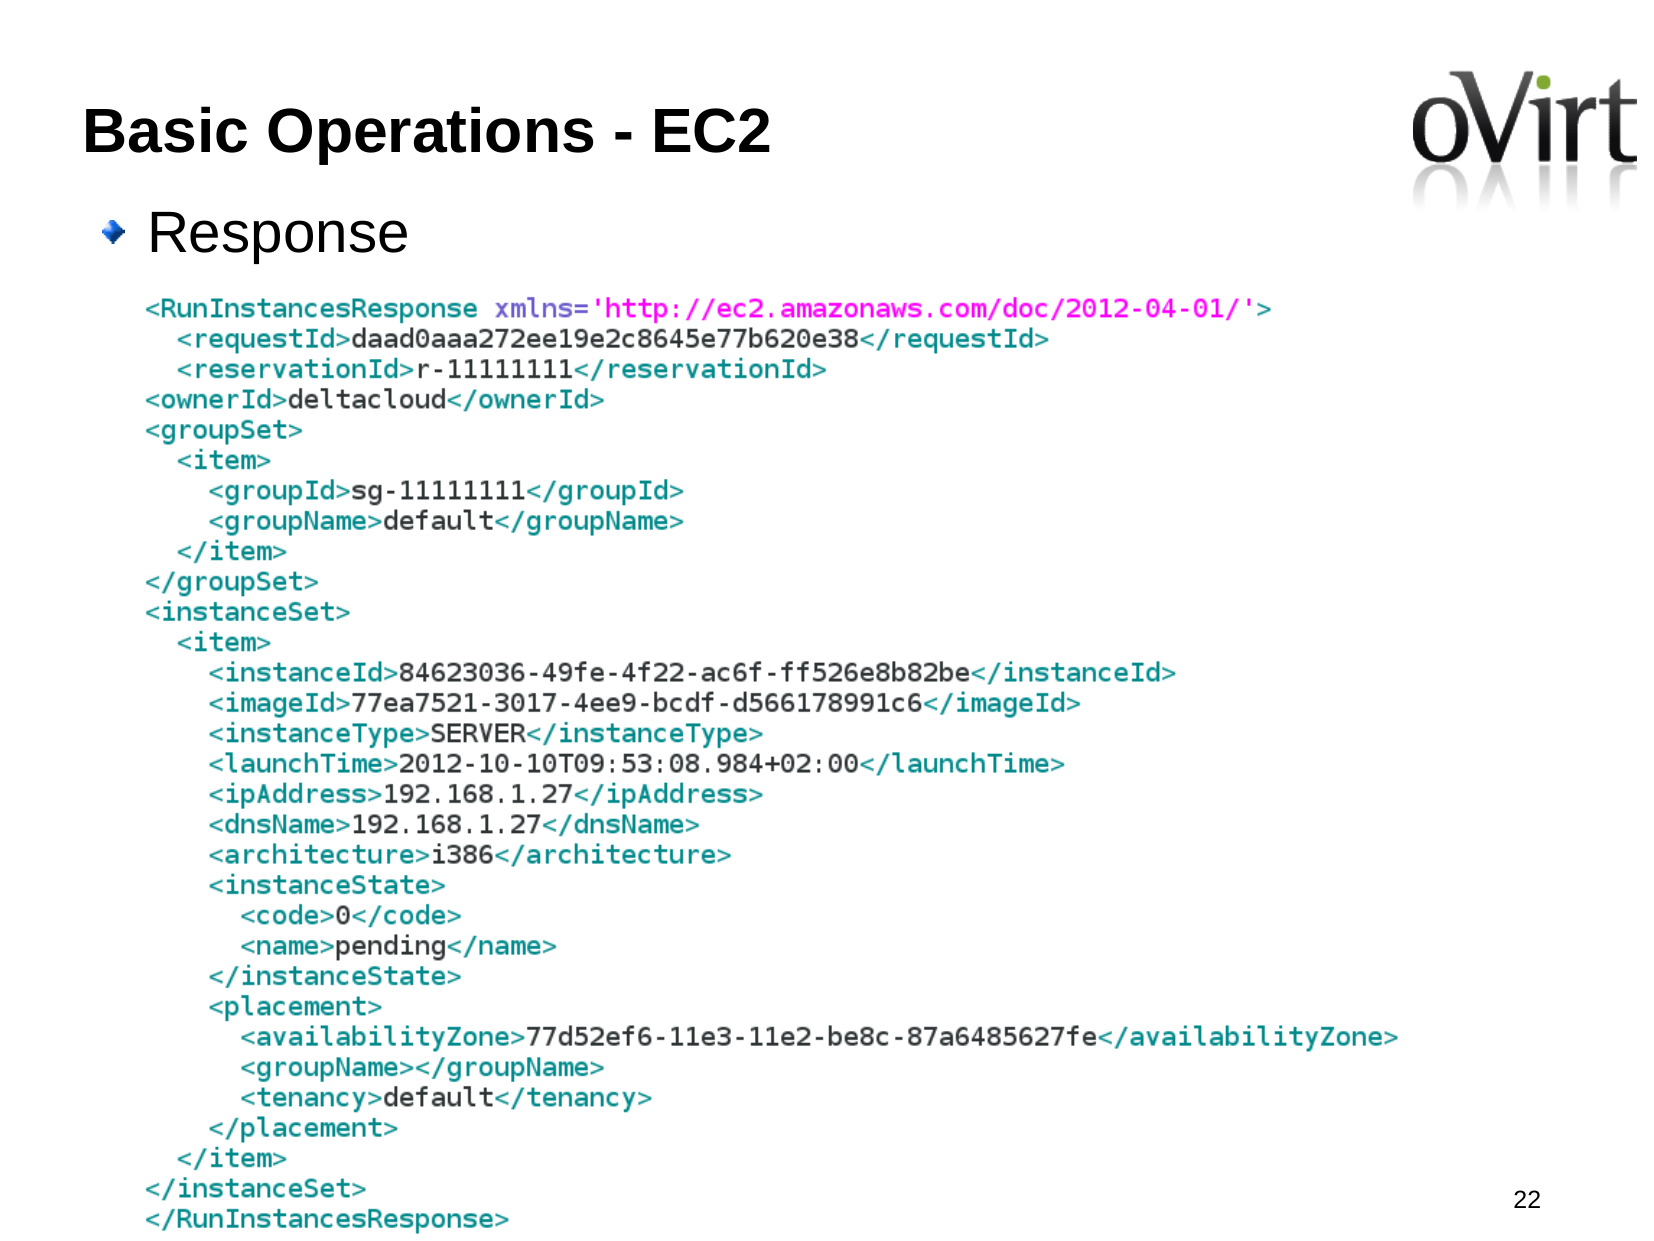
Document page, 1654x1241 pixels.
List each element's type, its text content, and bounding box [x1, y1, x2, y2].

picture [142, 293, 1418, 1241]
list Response [87, 199, 1576, 993]
picture [1413, 63, 1637, 212]
title Basic Operations - EC2 [82, 37, 1303, 226]
